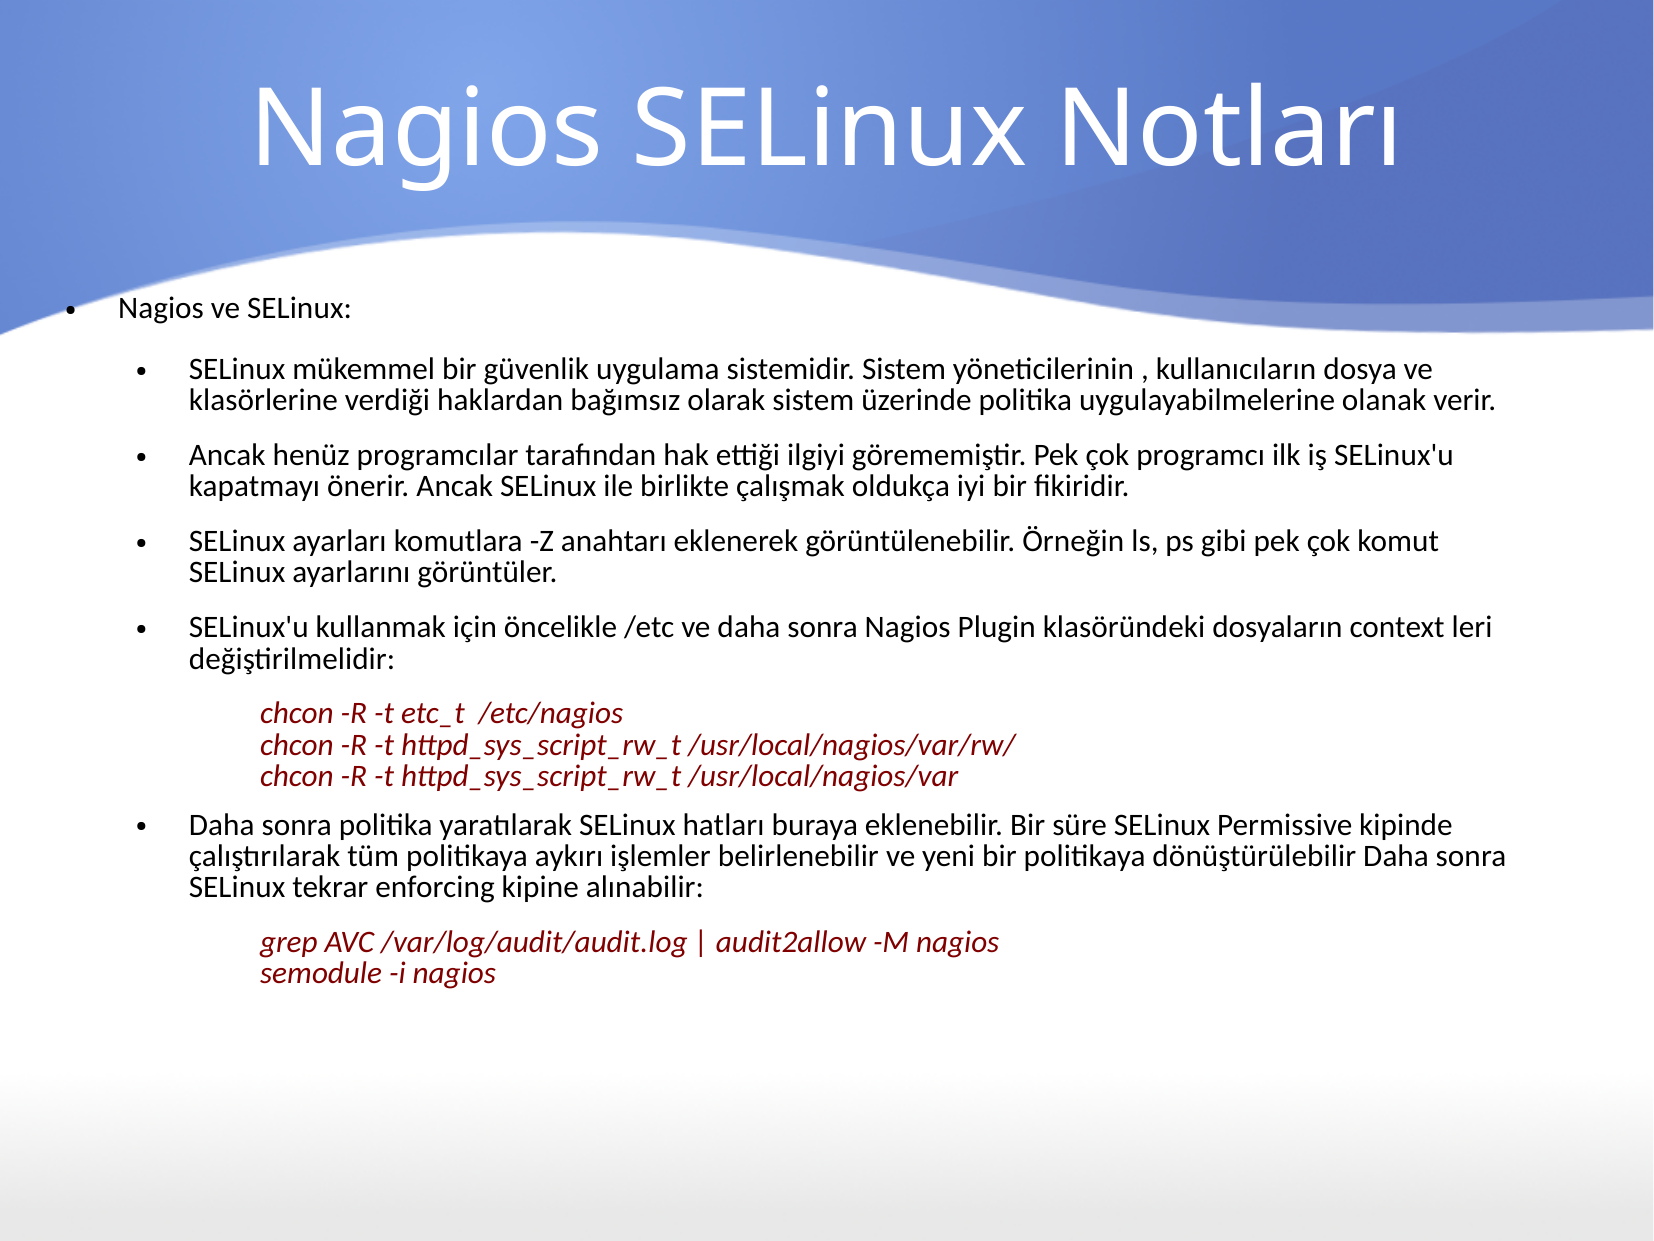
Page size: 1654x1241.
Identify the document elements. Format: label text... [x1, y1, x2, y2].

list Nagios ve SELinux: SELinux mükemmel bir güvenlik uygulama sistemidir. Sistem yöneticilerinin , kullanıcıların dosya ve klasörlerine verdiği haklardan bağımsız olarak sistem üzerinde politika uygulayabilmelerine olanak verir. Ancak henüz programcılar tarafından hak ettiği ilgiyi görememiştir. Pek çok programcı ilk iş SELinux'u kapatmayı önerir. Ancak SELinux ile birlikte çalışmak oldukça iyi bir fikiridir. SELinux ayarları komutlara -Z anahtarı eklenerek görüntülenebilir. Örneğin ls, ps gibi pek çok komut SELinux ayarlarını görüntüler. SELinux'u kullanmak için öncelikle /etc ve daha sonra Nagios Plugin klasöründeki dosyaların context leri değiştirilmelidir: chcon -R -t etc_t /etc/nagios chcon -R -t httpd_sys_script_rw_t /usr/local/nagios/var/rw/ chcon -R -t httpd_sys_script_rw_t /usr/local/nagios/var Daha sonra politika yaratılarak SELinux hatları buraya eklenebilir. Bir süre SELinux Permissive kipinde çalıştırılarak tüm politikaya aykırı işlemler belirlenebilir ve yeni bir politikaya dönüştürülebilir Daha sonra SELinux tekrar enforcing kipine alınabilir: grep AVC /var/log/audit/audit.log | audit2allow -M nagios semodule -i nagios [47, 295, 1536, 1182]
title Nagios SELinux Notları [82, 19, 1571, 228]
picture [0, 0, 1654, 1241]
